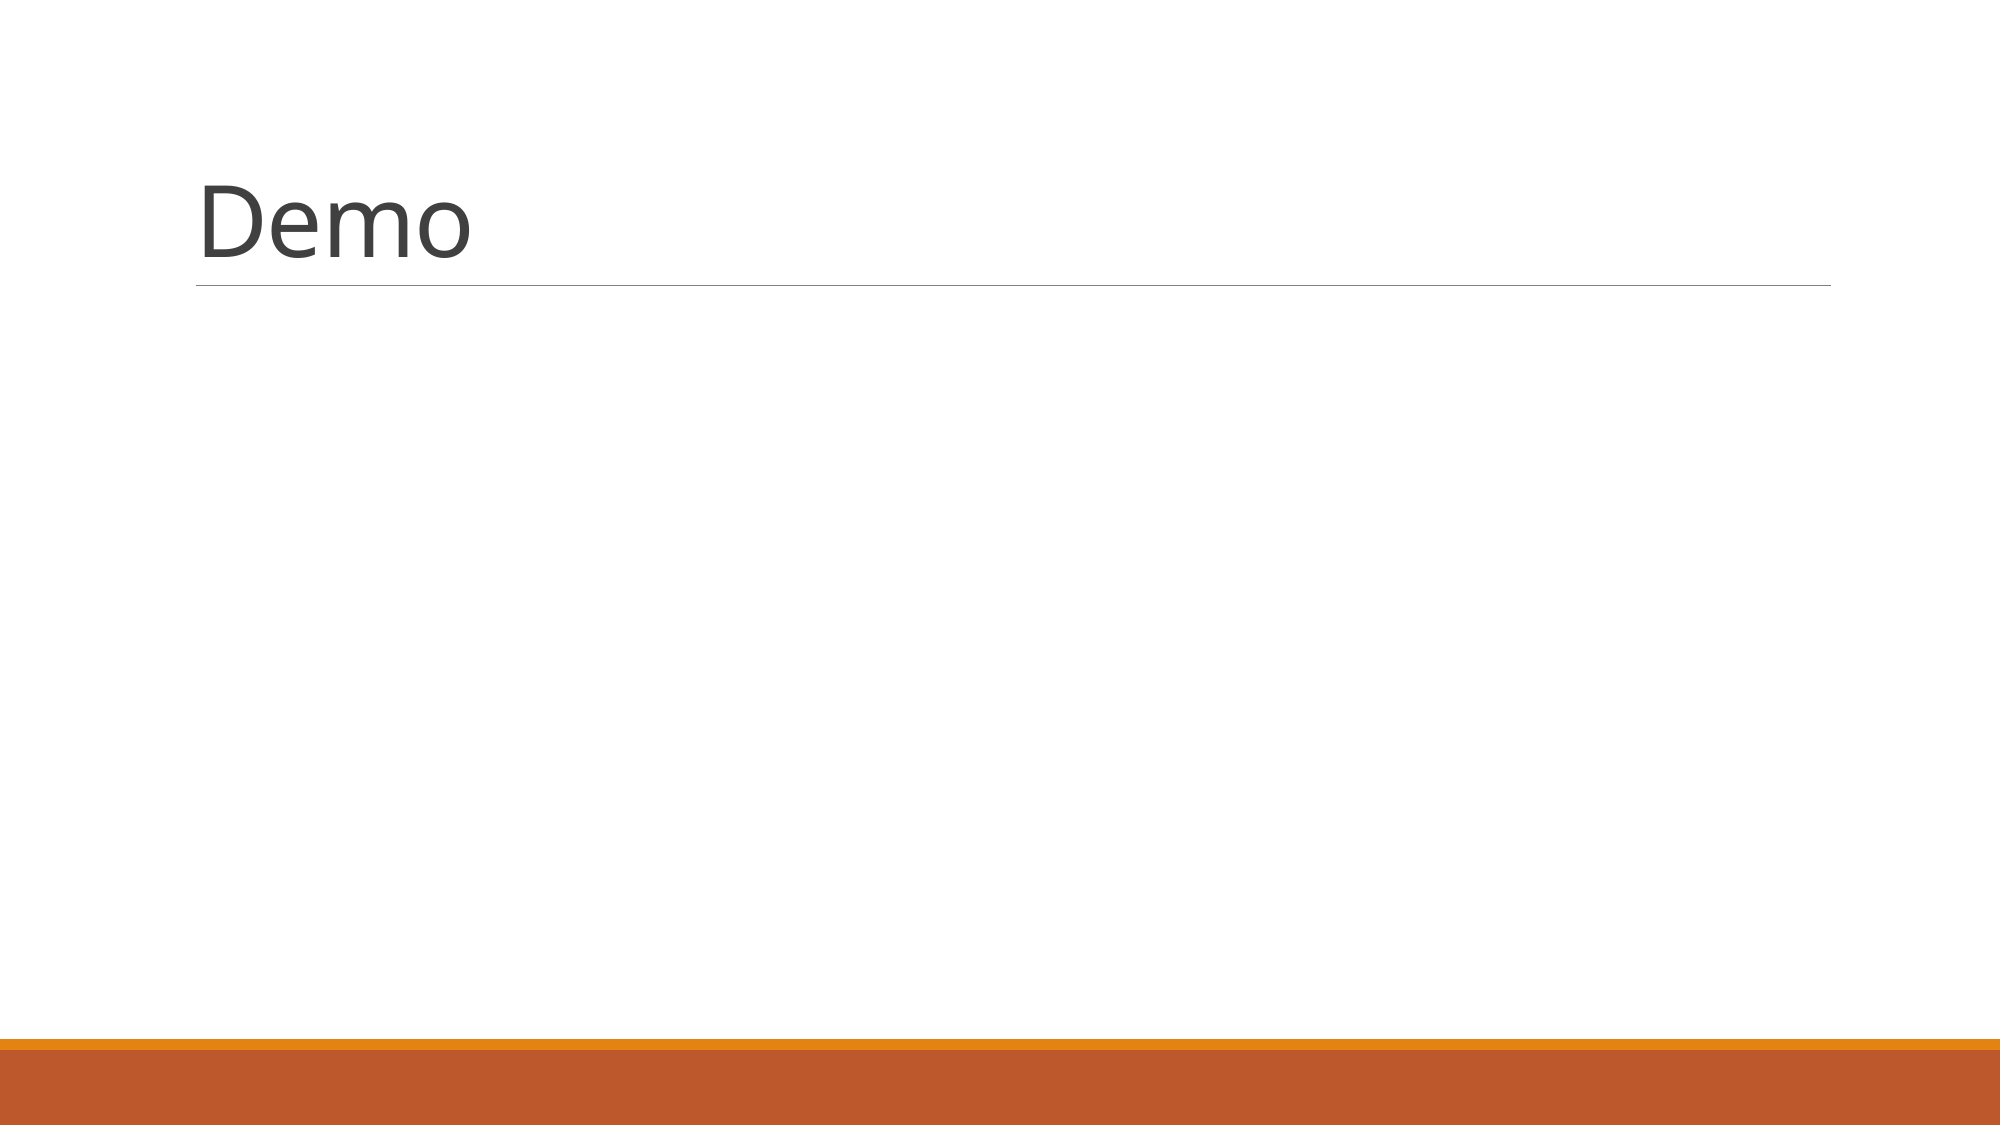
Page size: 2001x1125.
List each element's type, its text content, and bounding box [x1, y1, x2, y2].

title Demo [180, 47, 1831, 286]
